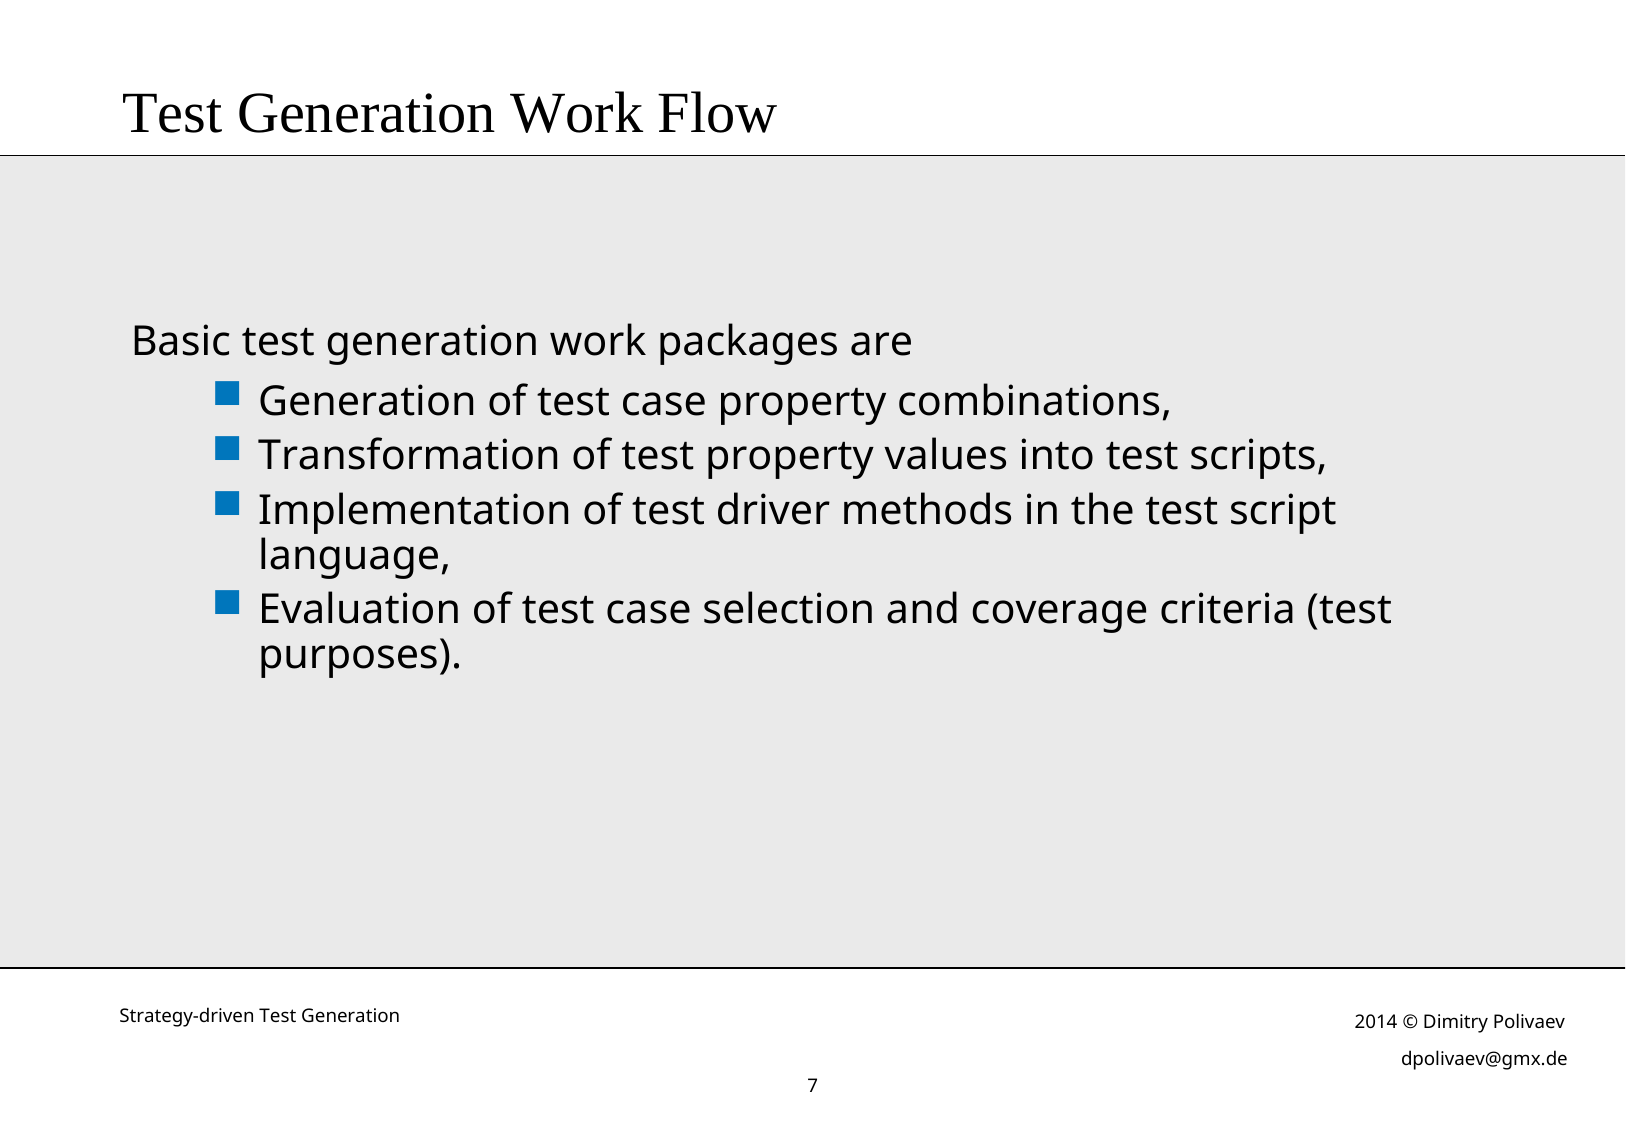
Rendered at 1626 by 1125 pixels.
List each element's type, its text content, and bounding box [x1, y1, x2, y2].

list Basic test generation work packages are Generation of test case property combinations, Transformation of test property values into test scripts, Implementation of test driver methods in the test script language, Evaluation of test case selection and coverage criteria (test purposes). [130, 319, 1510, 606]
title Test Generation Work Flow [122, 70, 1501, 145]
